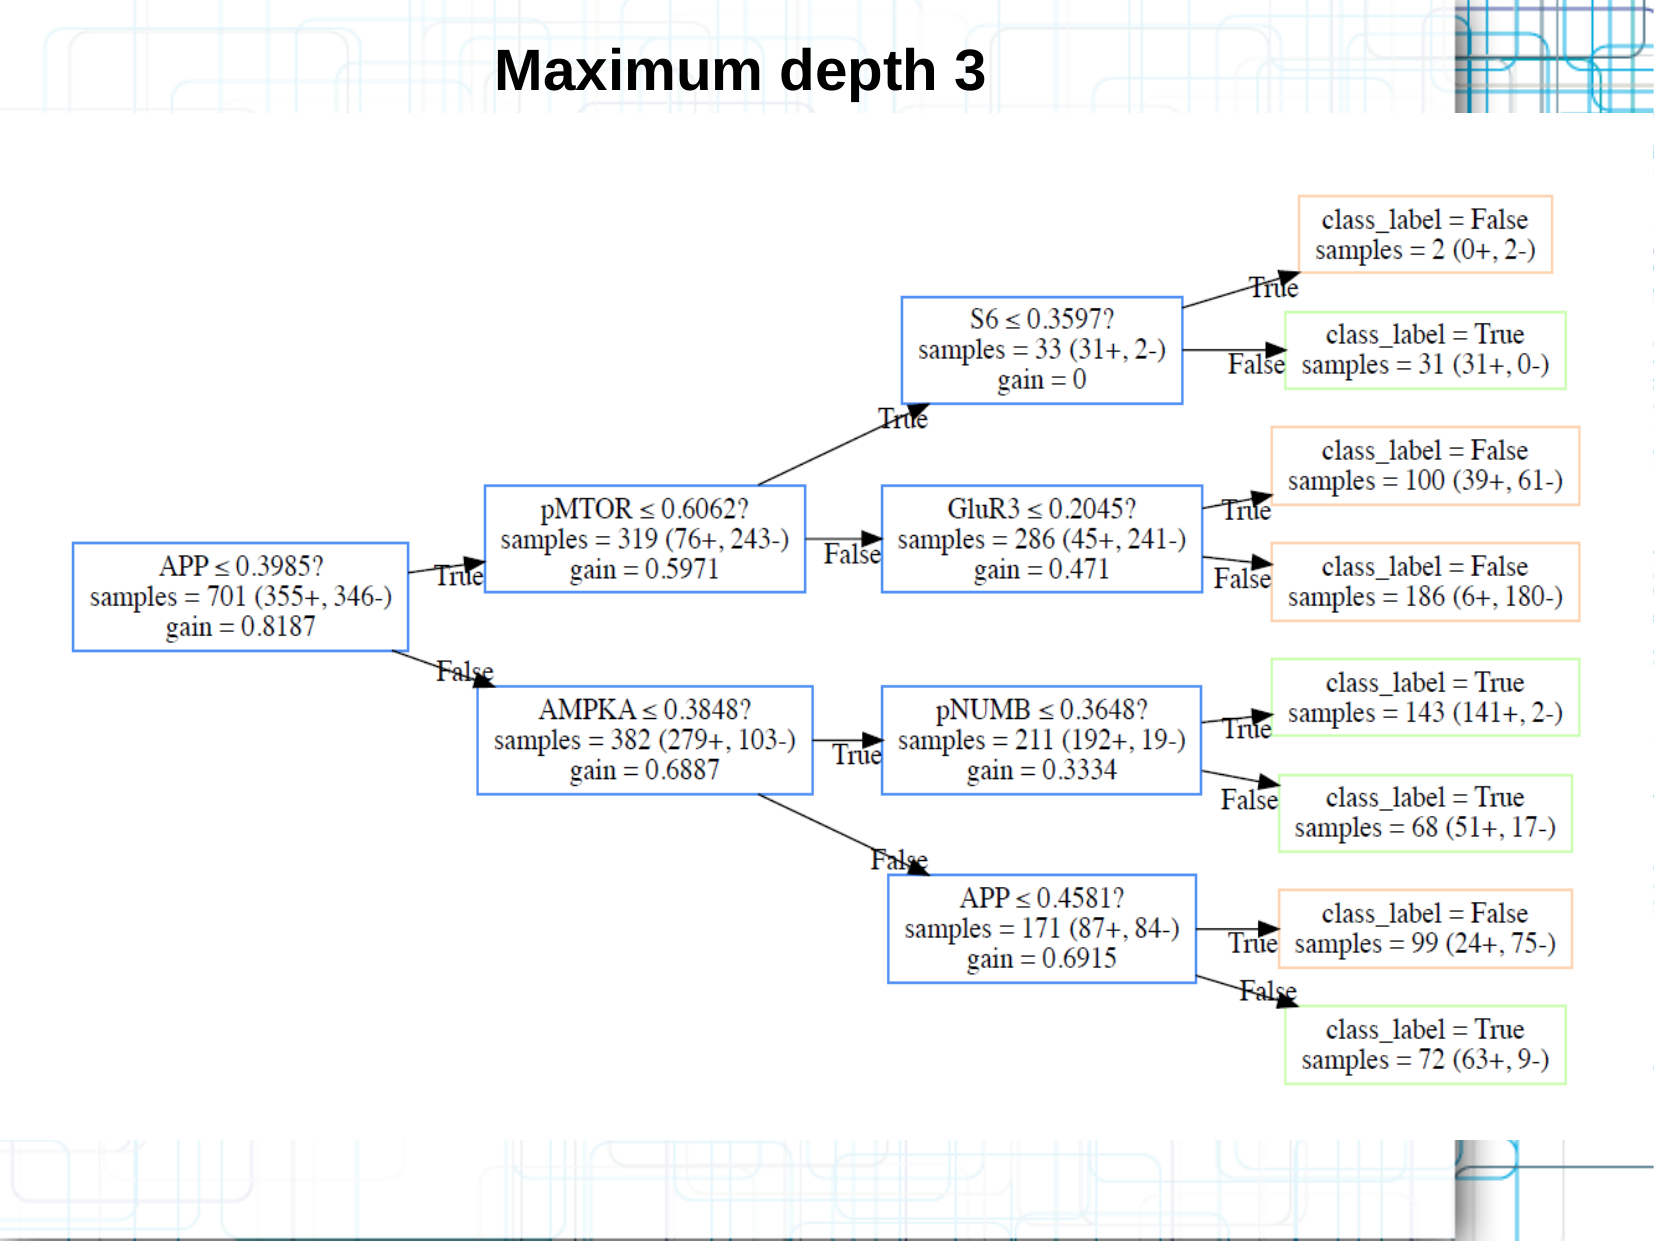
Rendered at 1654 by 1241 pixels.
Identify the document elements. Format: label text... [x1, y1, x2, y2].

text_box Maximum depth 3 [480, 30, 1002, 112]
picture [0, 0, 1654, 1241]
